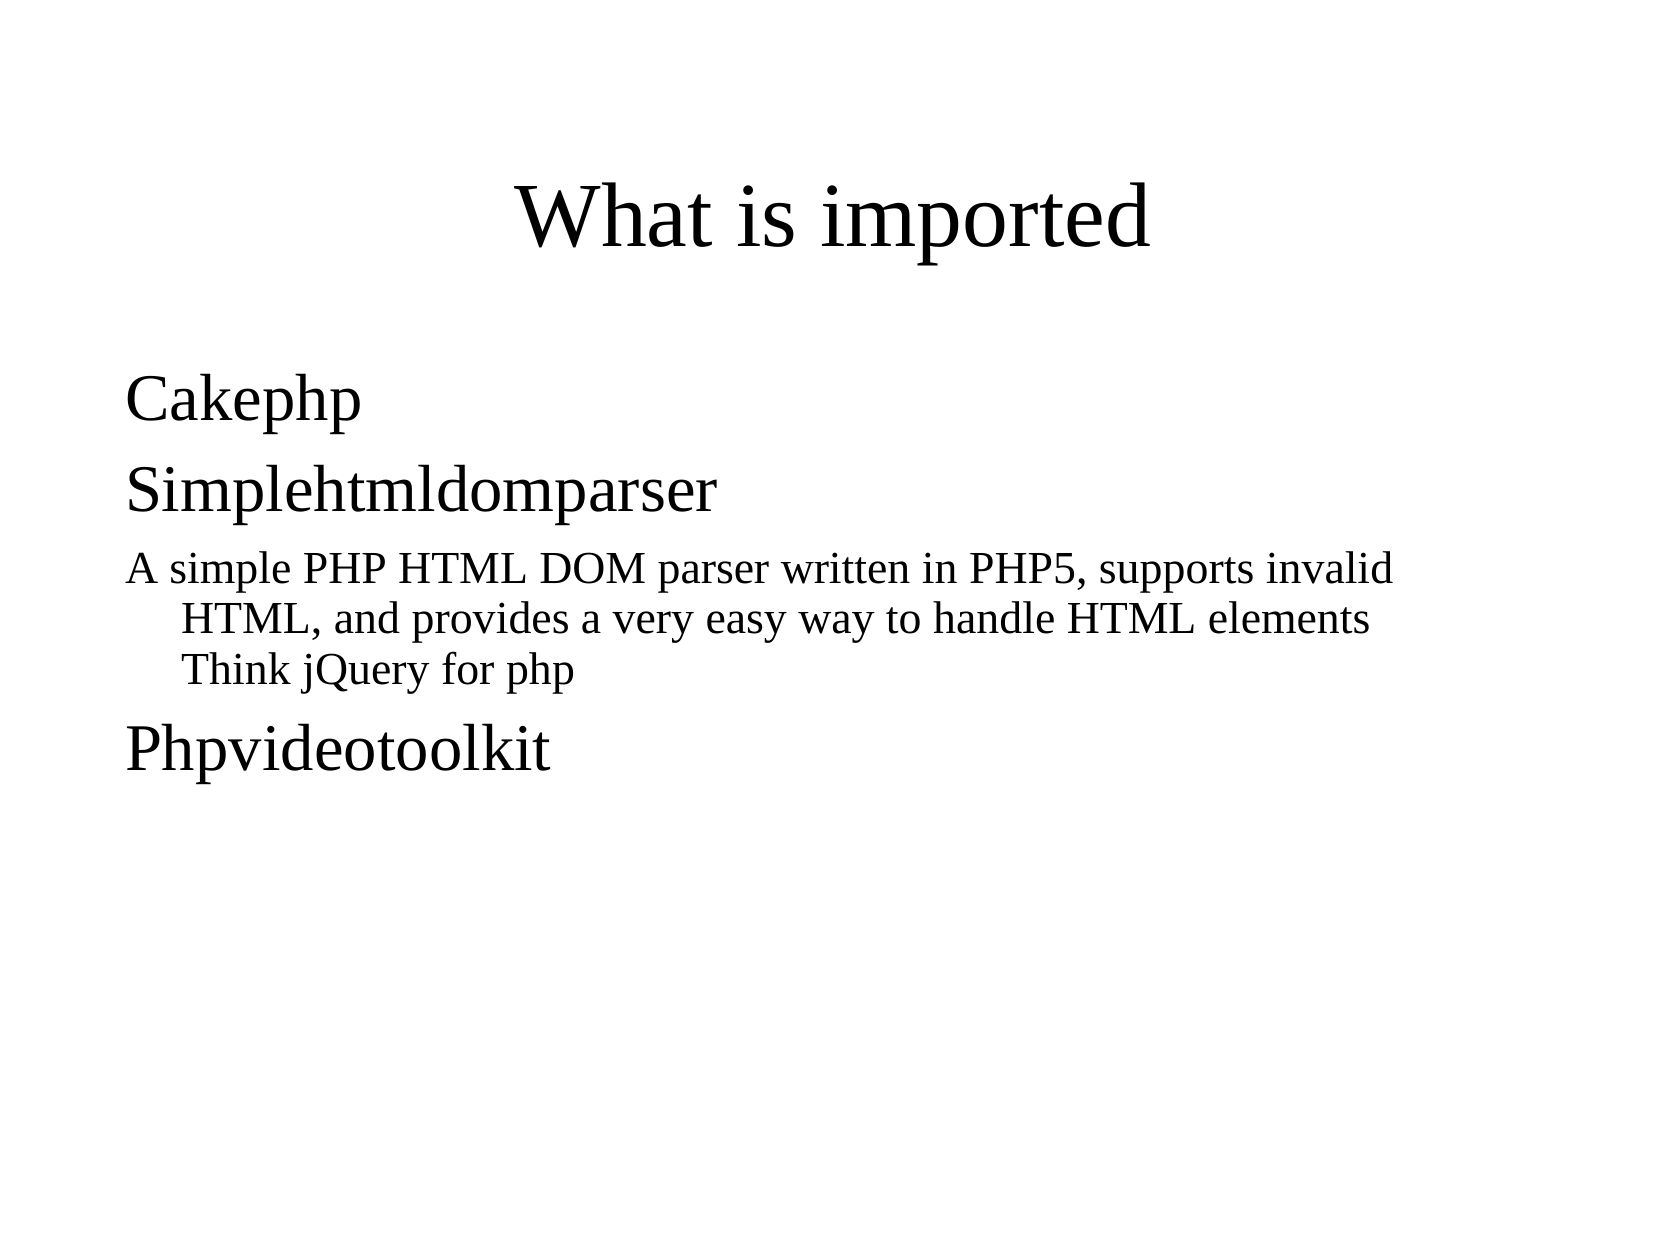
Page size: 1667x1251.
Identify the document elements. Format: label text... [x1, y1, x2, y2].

title What is imported [124, 118, 1542, 313]
list Cakephp Simplehtmldomparser A simple PHP HTML DOM parser written in PHP5, supports invalid HTML, and provides a very easy way to handle HTML elements Think jQuery for php Phpvideotoolkit [124, 360, 1542, 1097]
